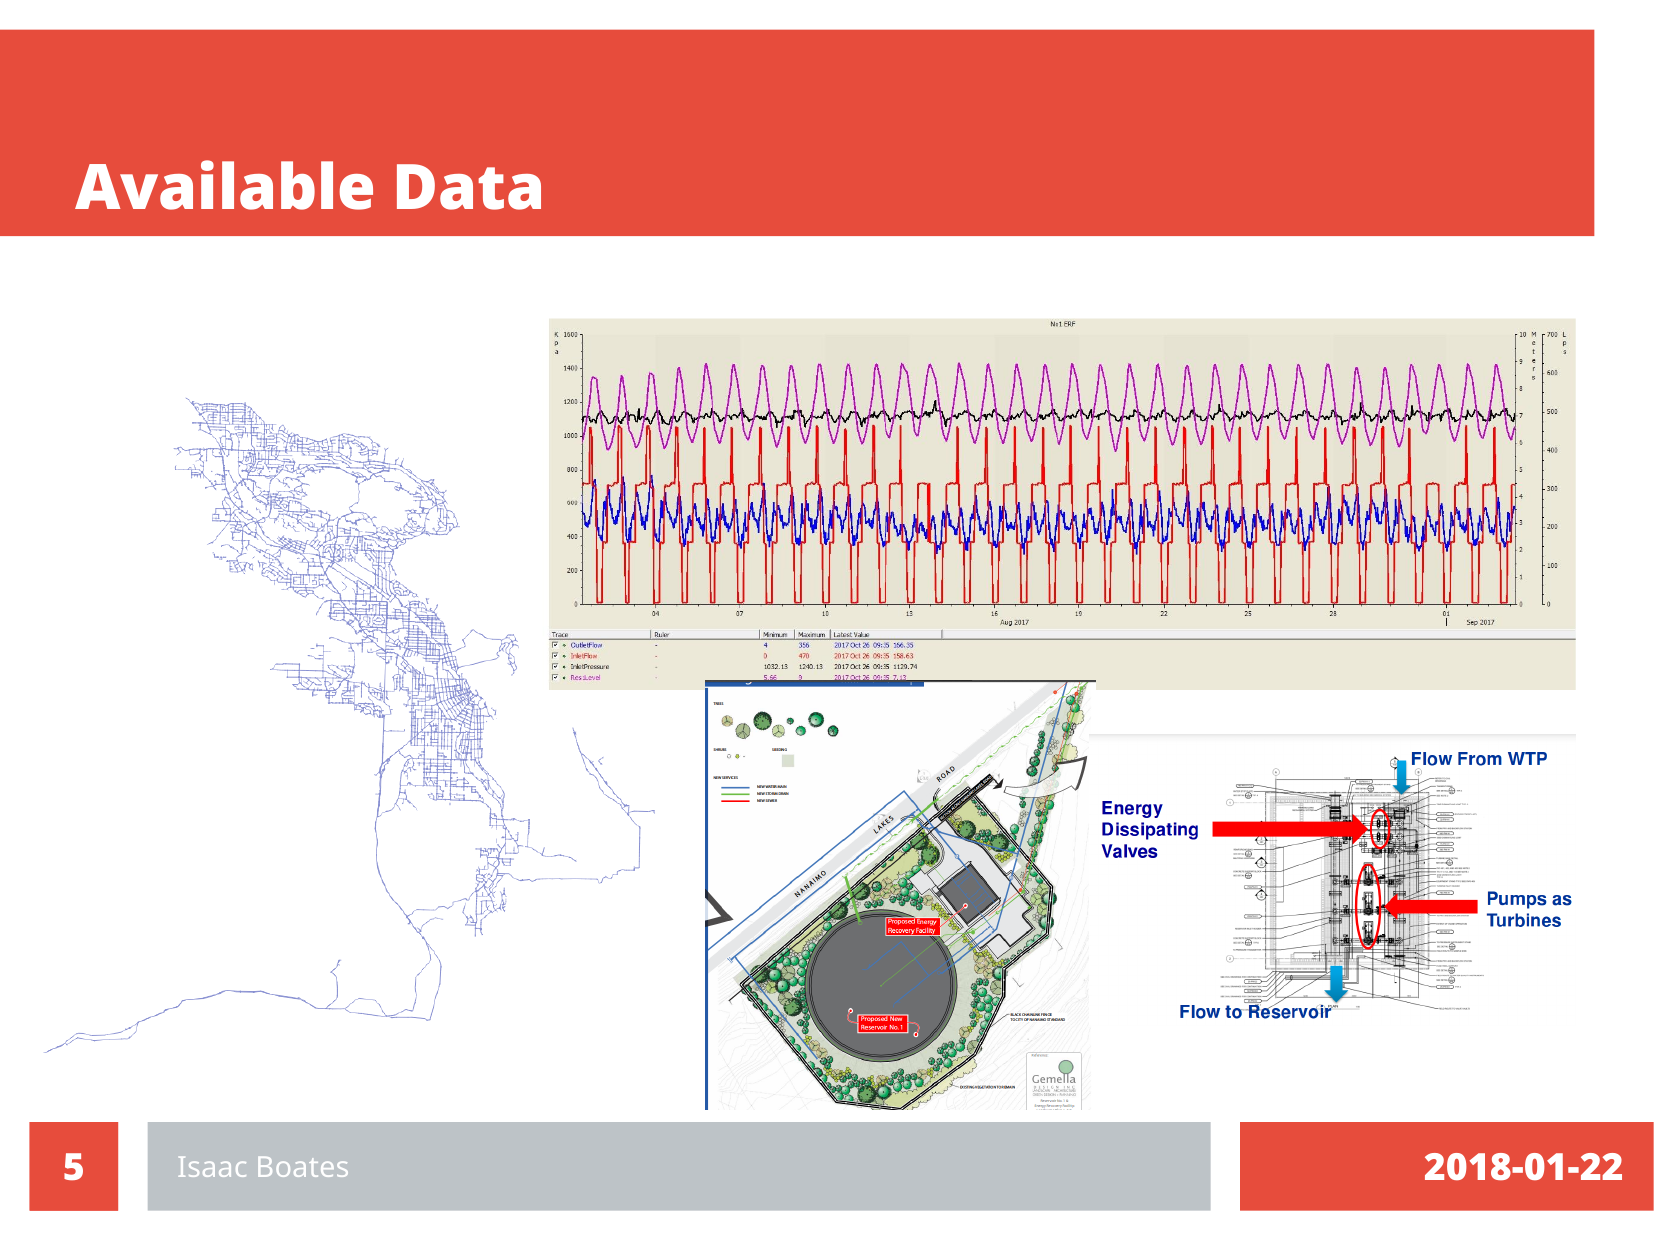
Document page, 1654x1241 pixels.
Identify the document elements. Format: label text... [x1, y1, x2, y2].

title Available Data [75, 20, 1564, 228]
picture [30, 313, 1576, 1111]
